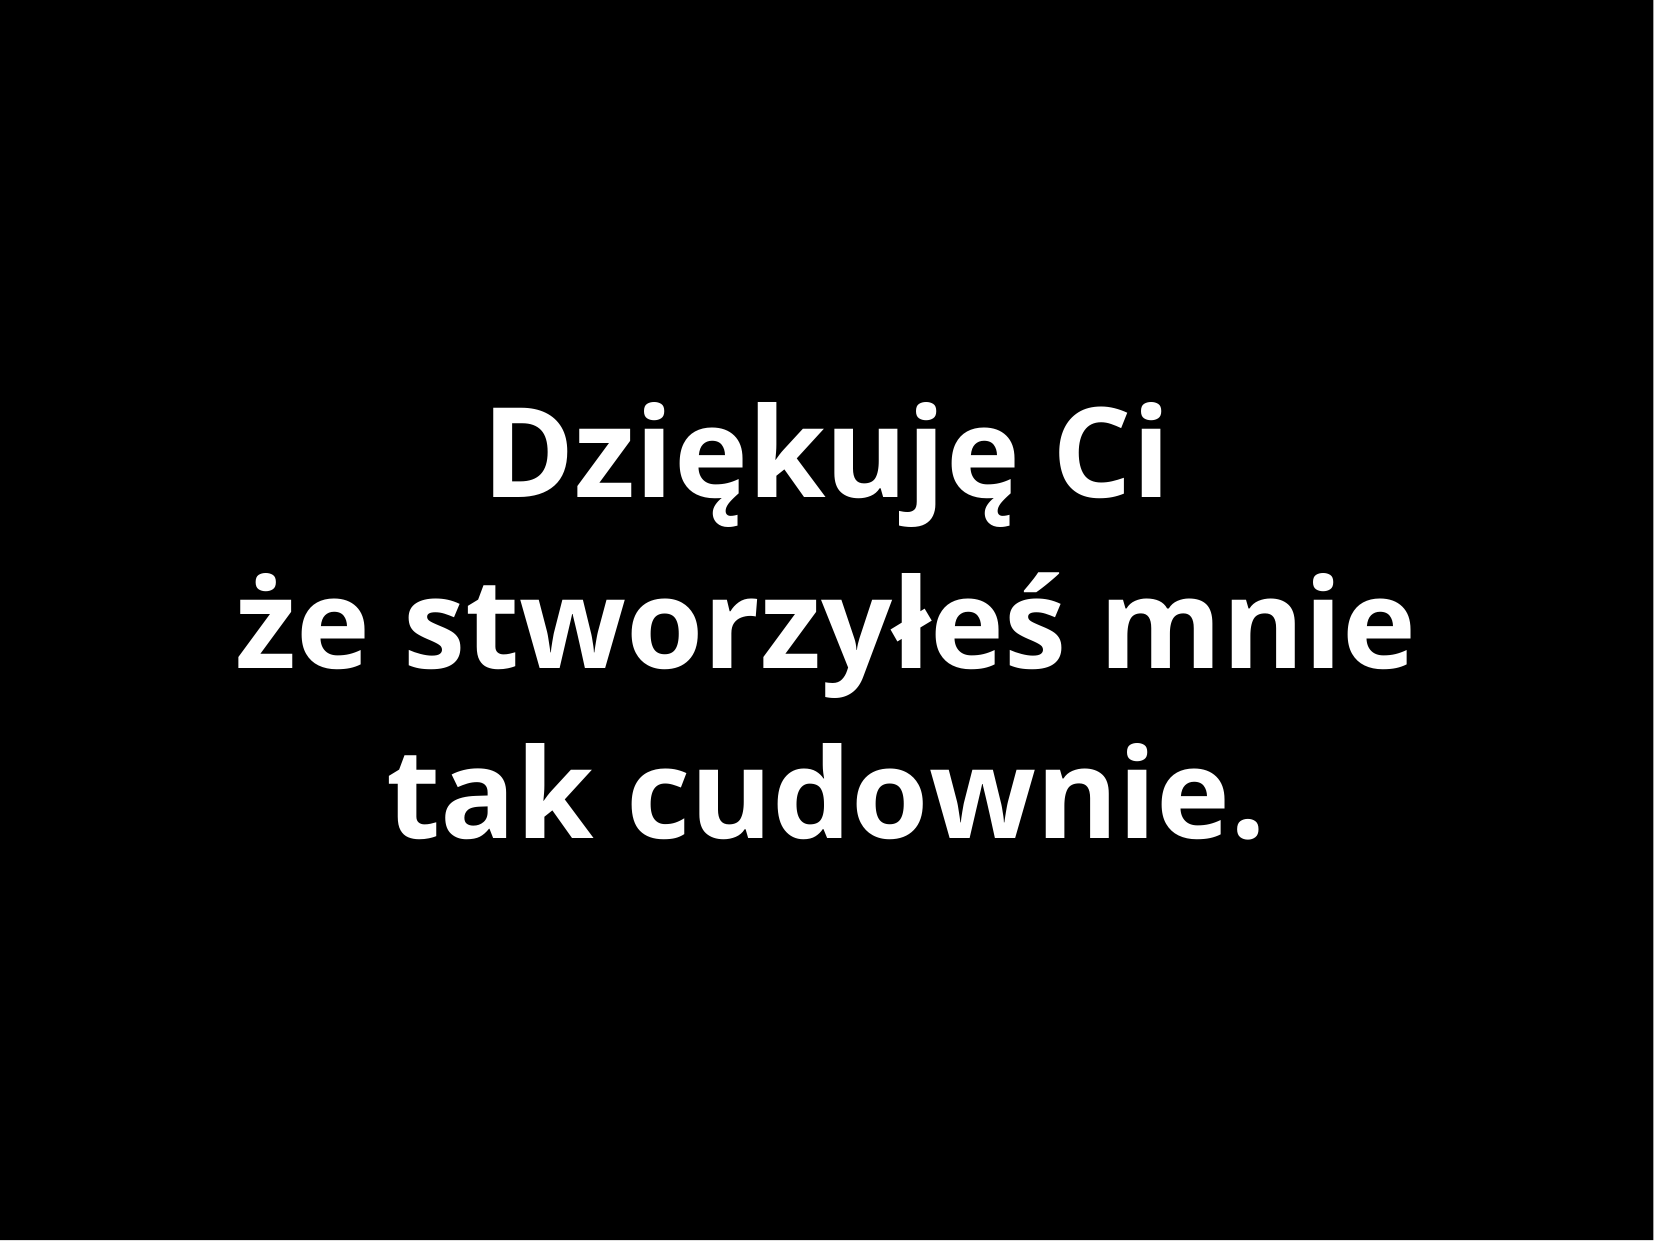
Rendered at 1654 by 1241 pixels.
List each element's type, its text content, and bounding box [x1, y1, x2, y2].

title Dziękuję Ci że stworzyłeś mnie tak cudownie. [0, 0, 1654, 1241]
